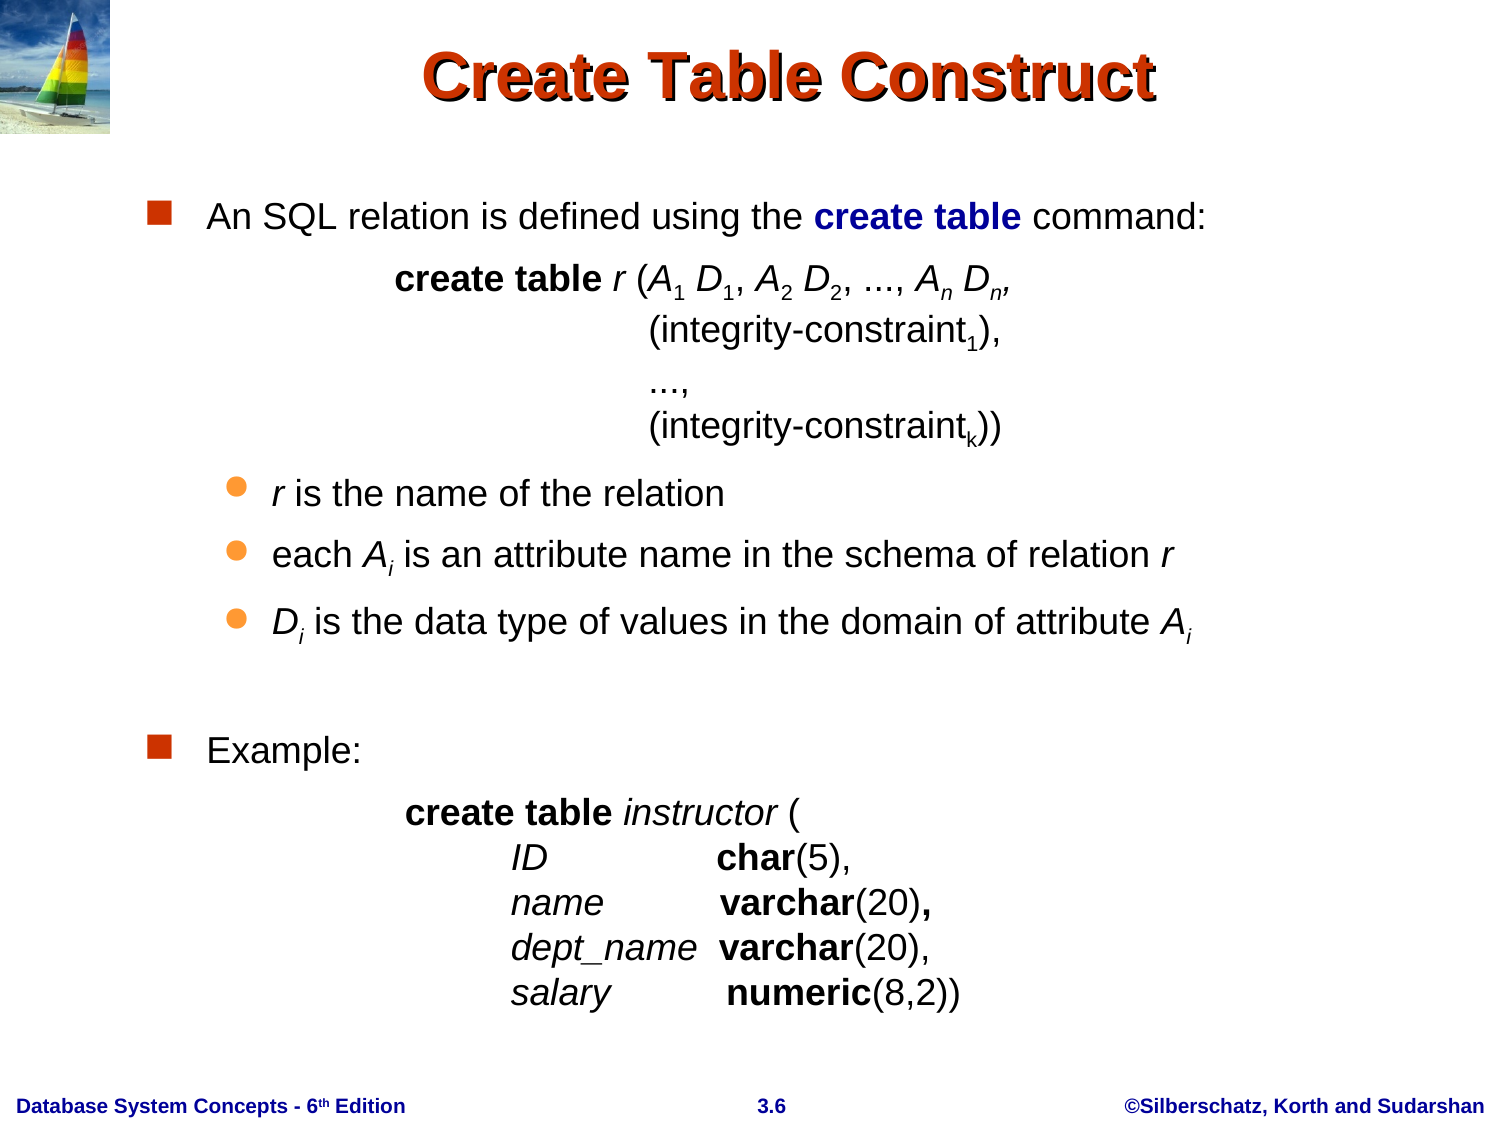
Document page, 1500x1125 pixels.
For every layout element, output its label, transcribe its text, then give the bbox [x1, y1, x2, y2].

title Create Table Construct [125, 19, 1451, 120]
list An SQL relation is defined using the create table command: create table r (A1 D1, A2 D2, ..., An Dn, (integrity-constraint1), ..., (integrity-constraintk)) r is the name of the relation each Ai is an attribute name in the schema of relation r Di is the data type of values in the domain of attribute Ai Example: create table instructor ( ID char(5), name varchar(20), dept_name varchar(20), salary numeric(8,2)) [135, 184, 1428, 1043]
picture [0, 0, 110, 134]
